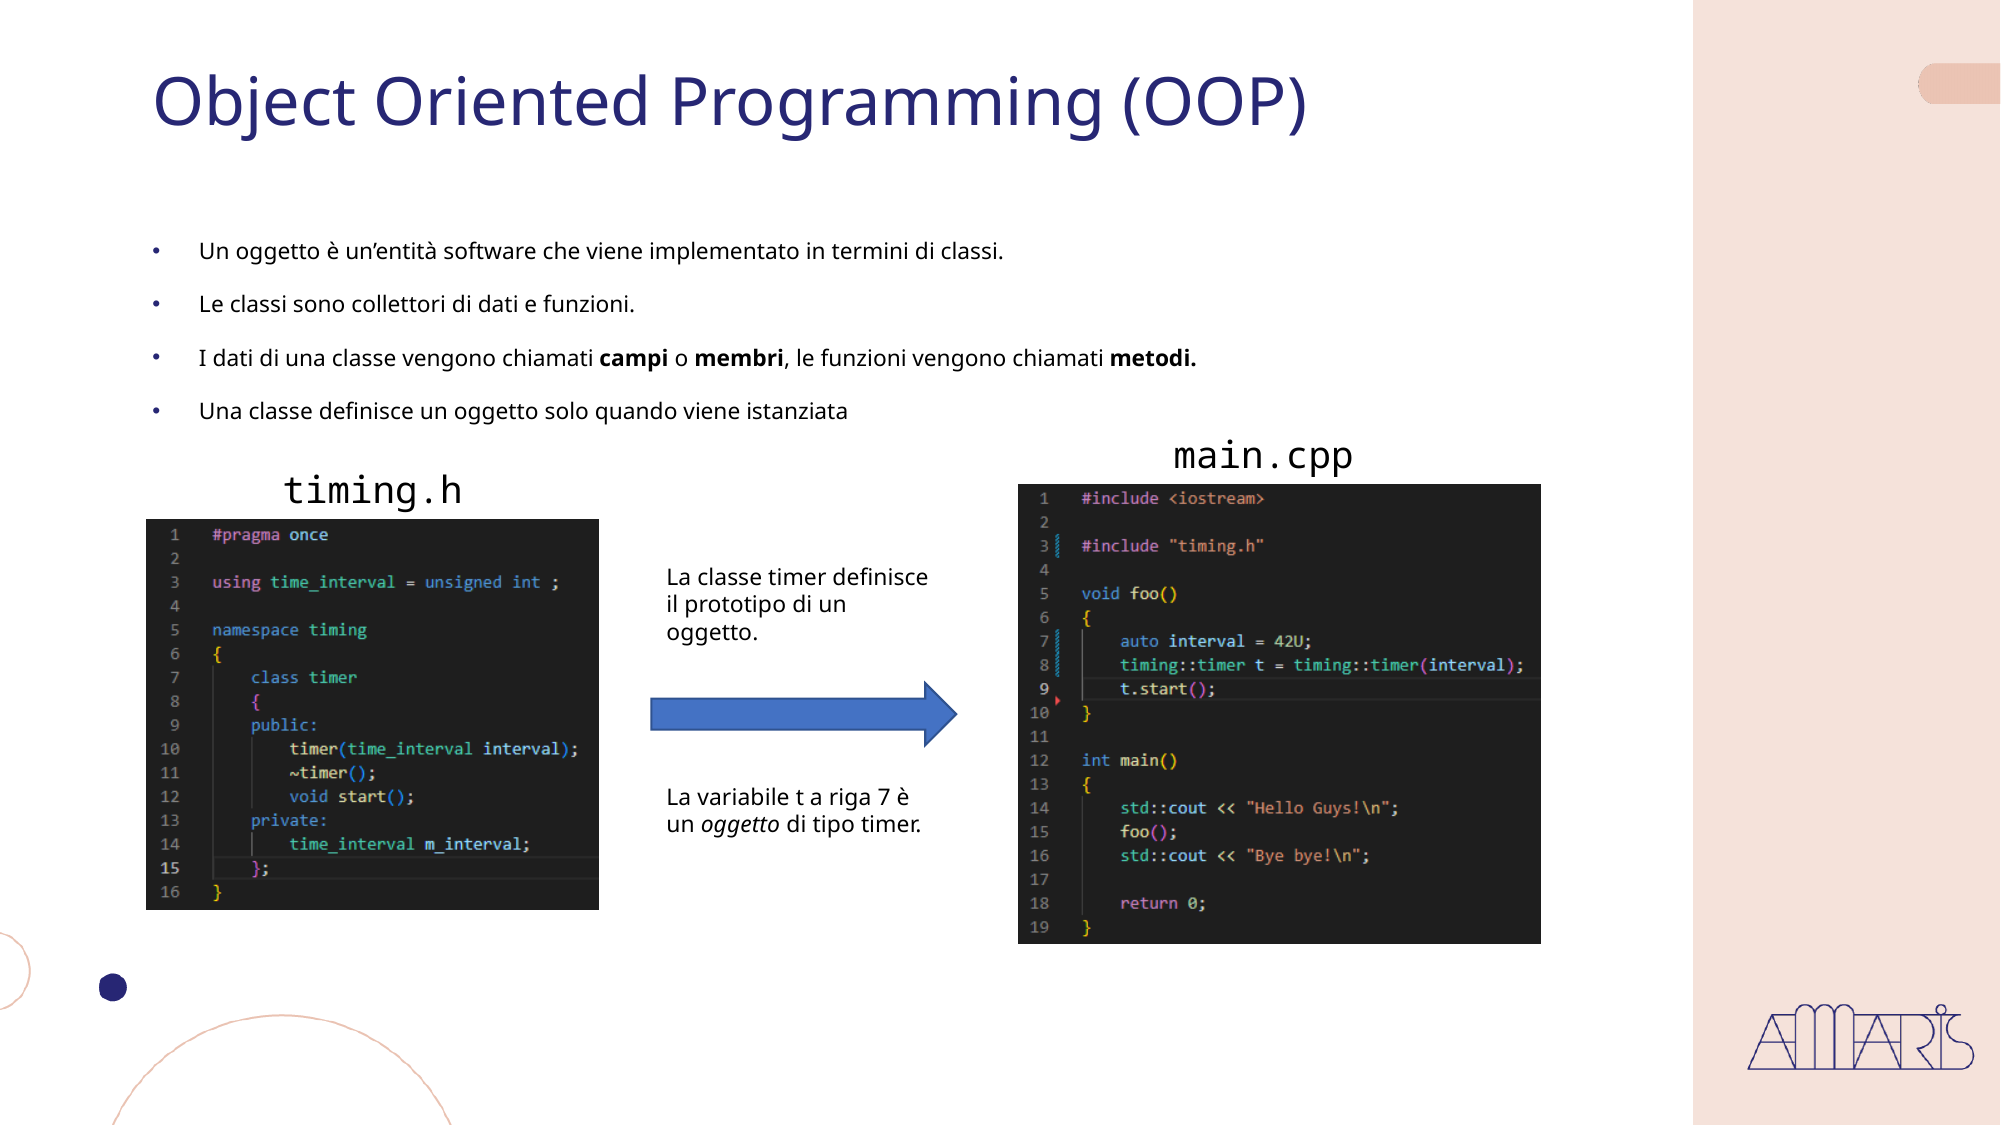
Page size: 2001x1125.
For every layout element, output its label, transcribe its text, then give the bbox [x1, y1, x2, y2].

text_box timing.h [137, 458, 608, 520]
text_box La variabile t a riga 7 è un oggetto di tipo timer. [651, 774, 957, 846]
title Object Oriented Programming (OOP) [137, 59, 1577, 148]
picture [146, 519, 599, 910]
text_box [651, 683, 957, 746]
picture [1018, 484, 1541, 944]
text_box main.cpp [1028, 423, 1499, 484]
text_box La classe timer definisce il prototipo di un oggetto. [651, 554, 957, 654]
list Un oggetto è un’entità software che viene implementato in termini di classi. Le classi sono collettori di dati e funzioni. I dati di una classe vengono chiamati campi o membri, le funzioni vengono chiamati metodi. Una classe definisce un oggetto solo quando viene istanziata [137, 223, 1574, 433]
